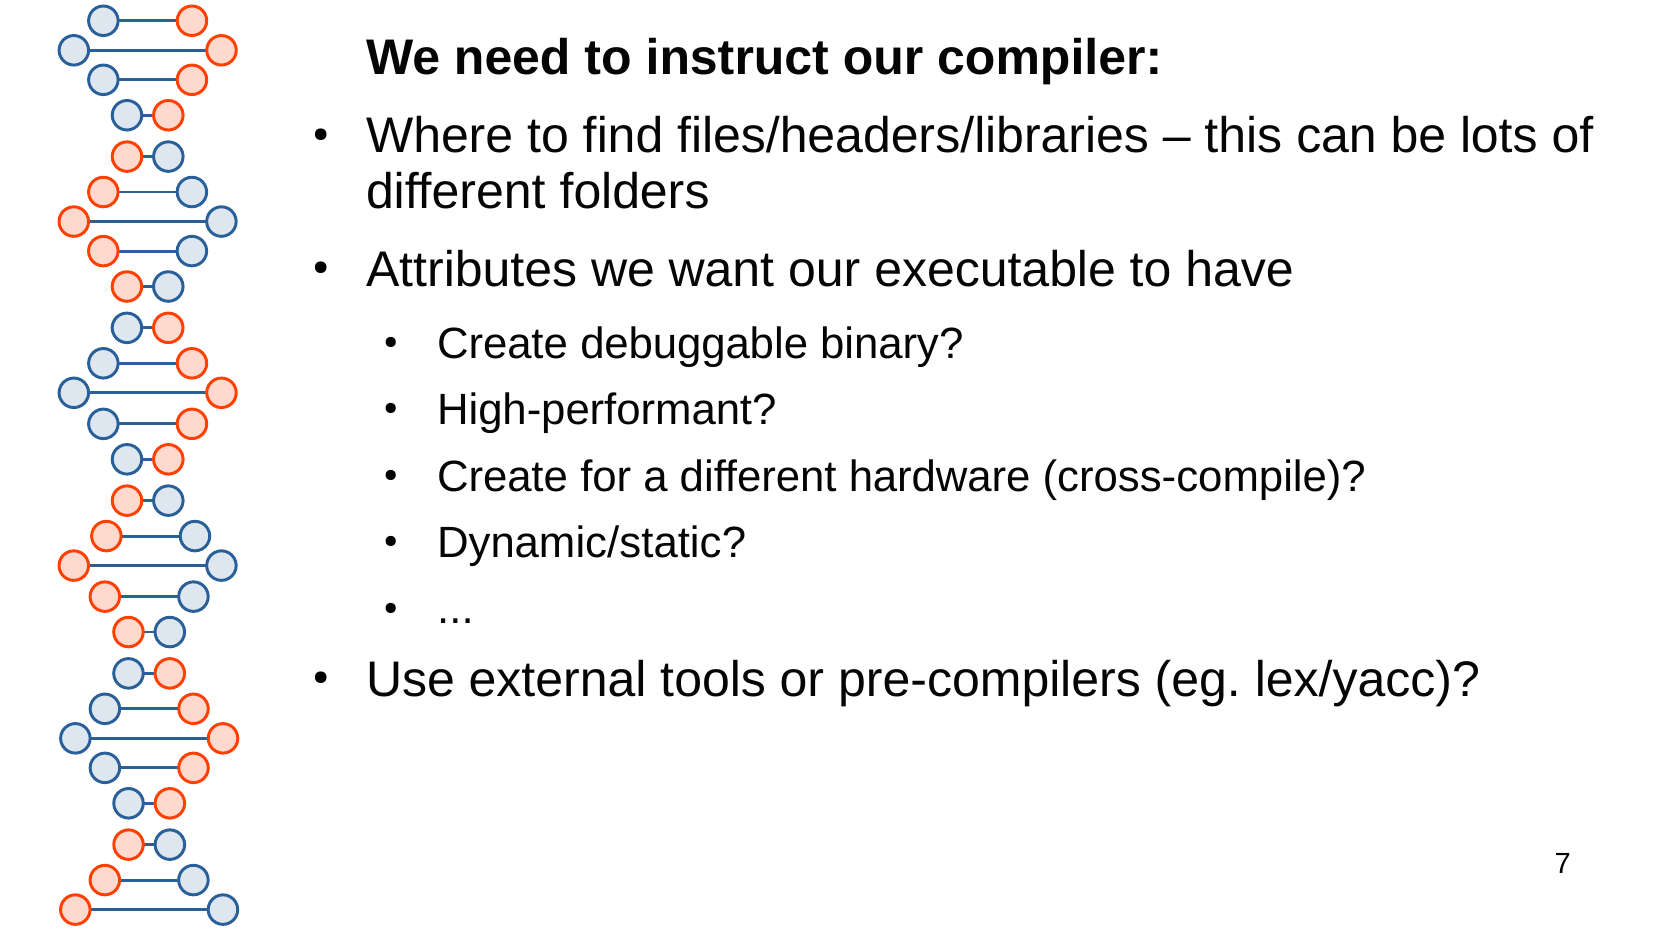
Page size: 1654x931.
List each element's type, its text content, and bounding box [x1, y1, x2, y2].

list We need to instruct our compiler: Where to find files/headers/libraries – this can be lots of different folders Attributes we want our executable to have Create debuggable binary? High-performant? Create for a different hardware (cross-compile)? Dynamic/static? ... Use external tools or pre-compilers (eg. lex/yacc)? [295, 29, 1625, 827]
